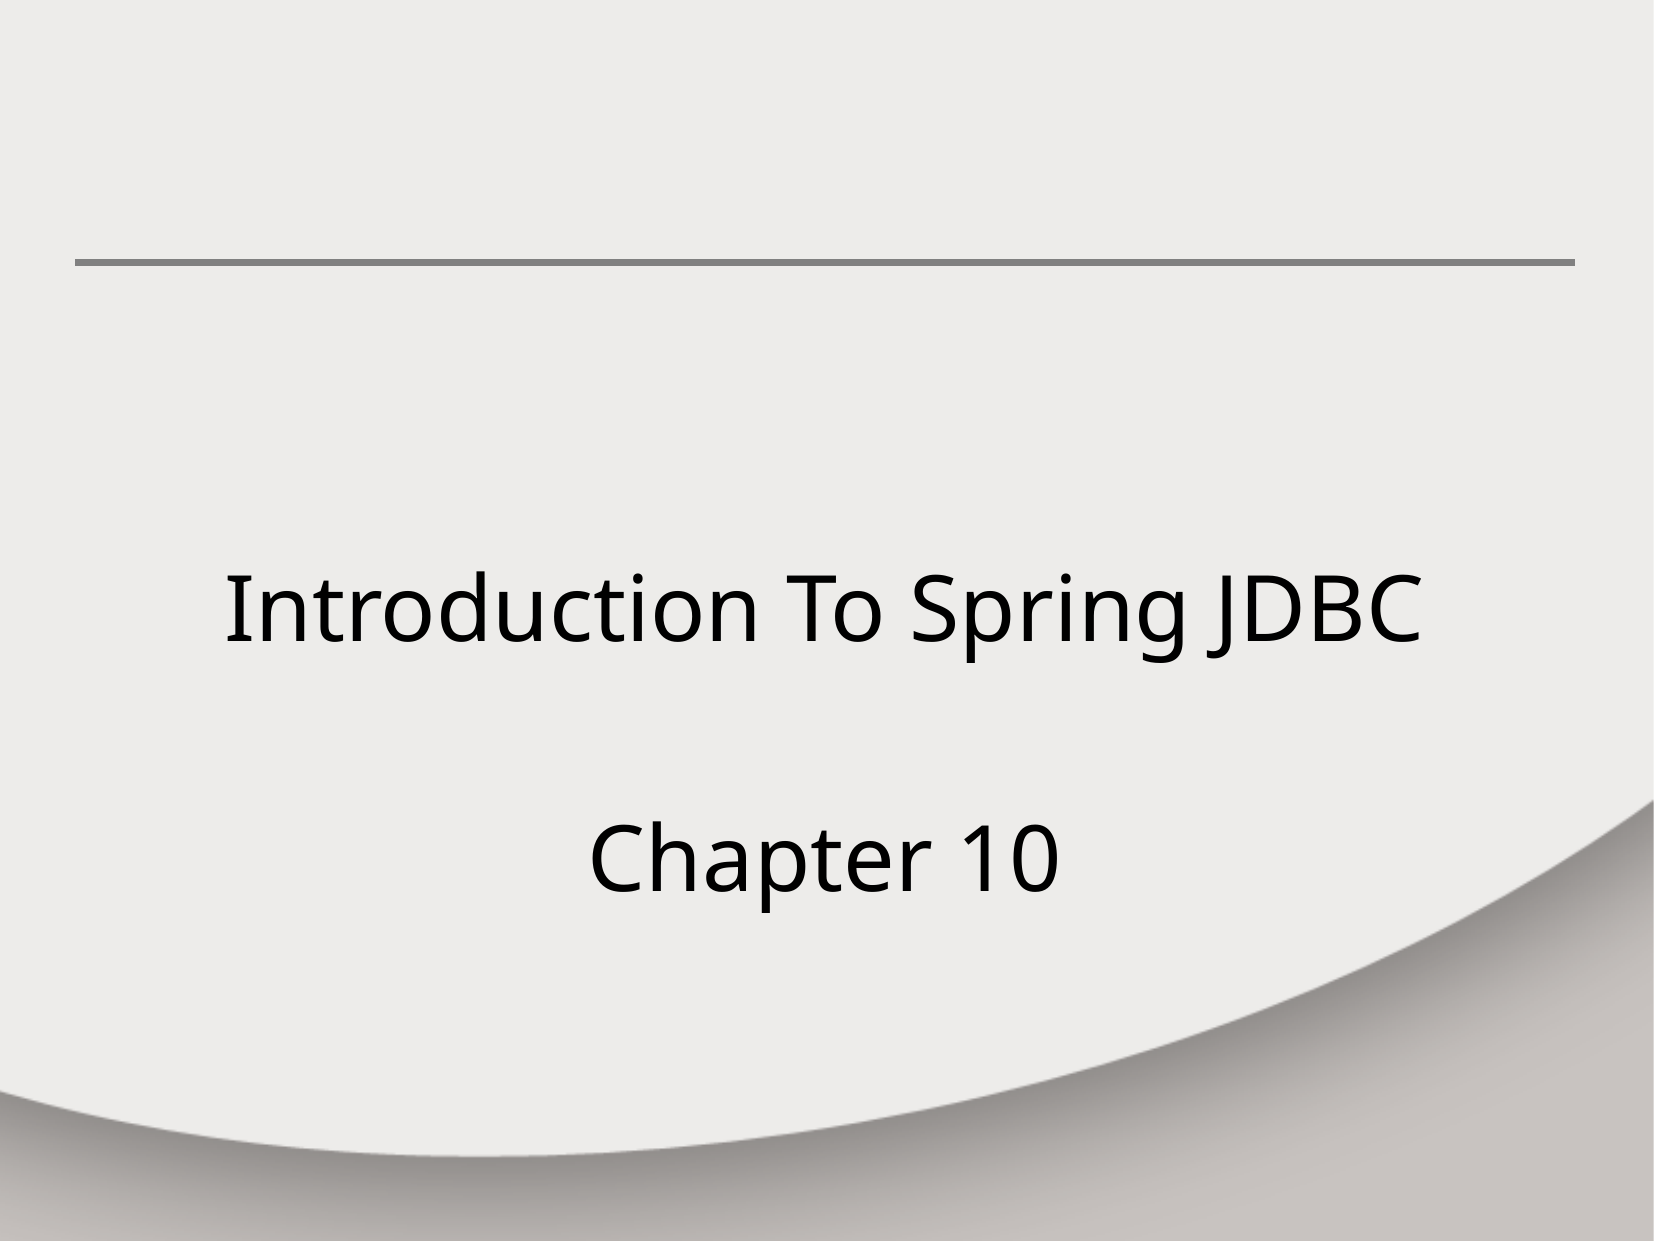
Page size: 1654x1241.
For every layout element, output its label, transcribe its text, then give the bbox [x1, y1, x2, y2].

text_box Introduction To Spring JDBC Chapter 10 [75, 300, 1576, 1163]
picture [0, 0, 1654, 1241]
